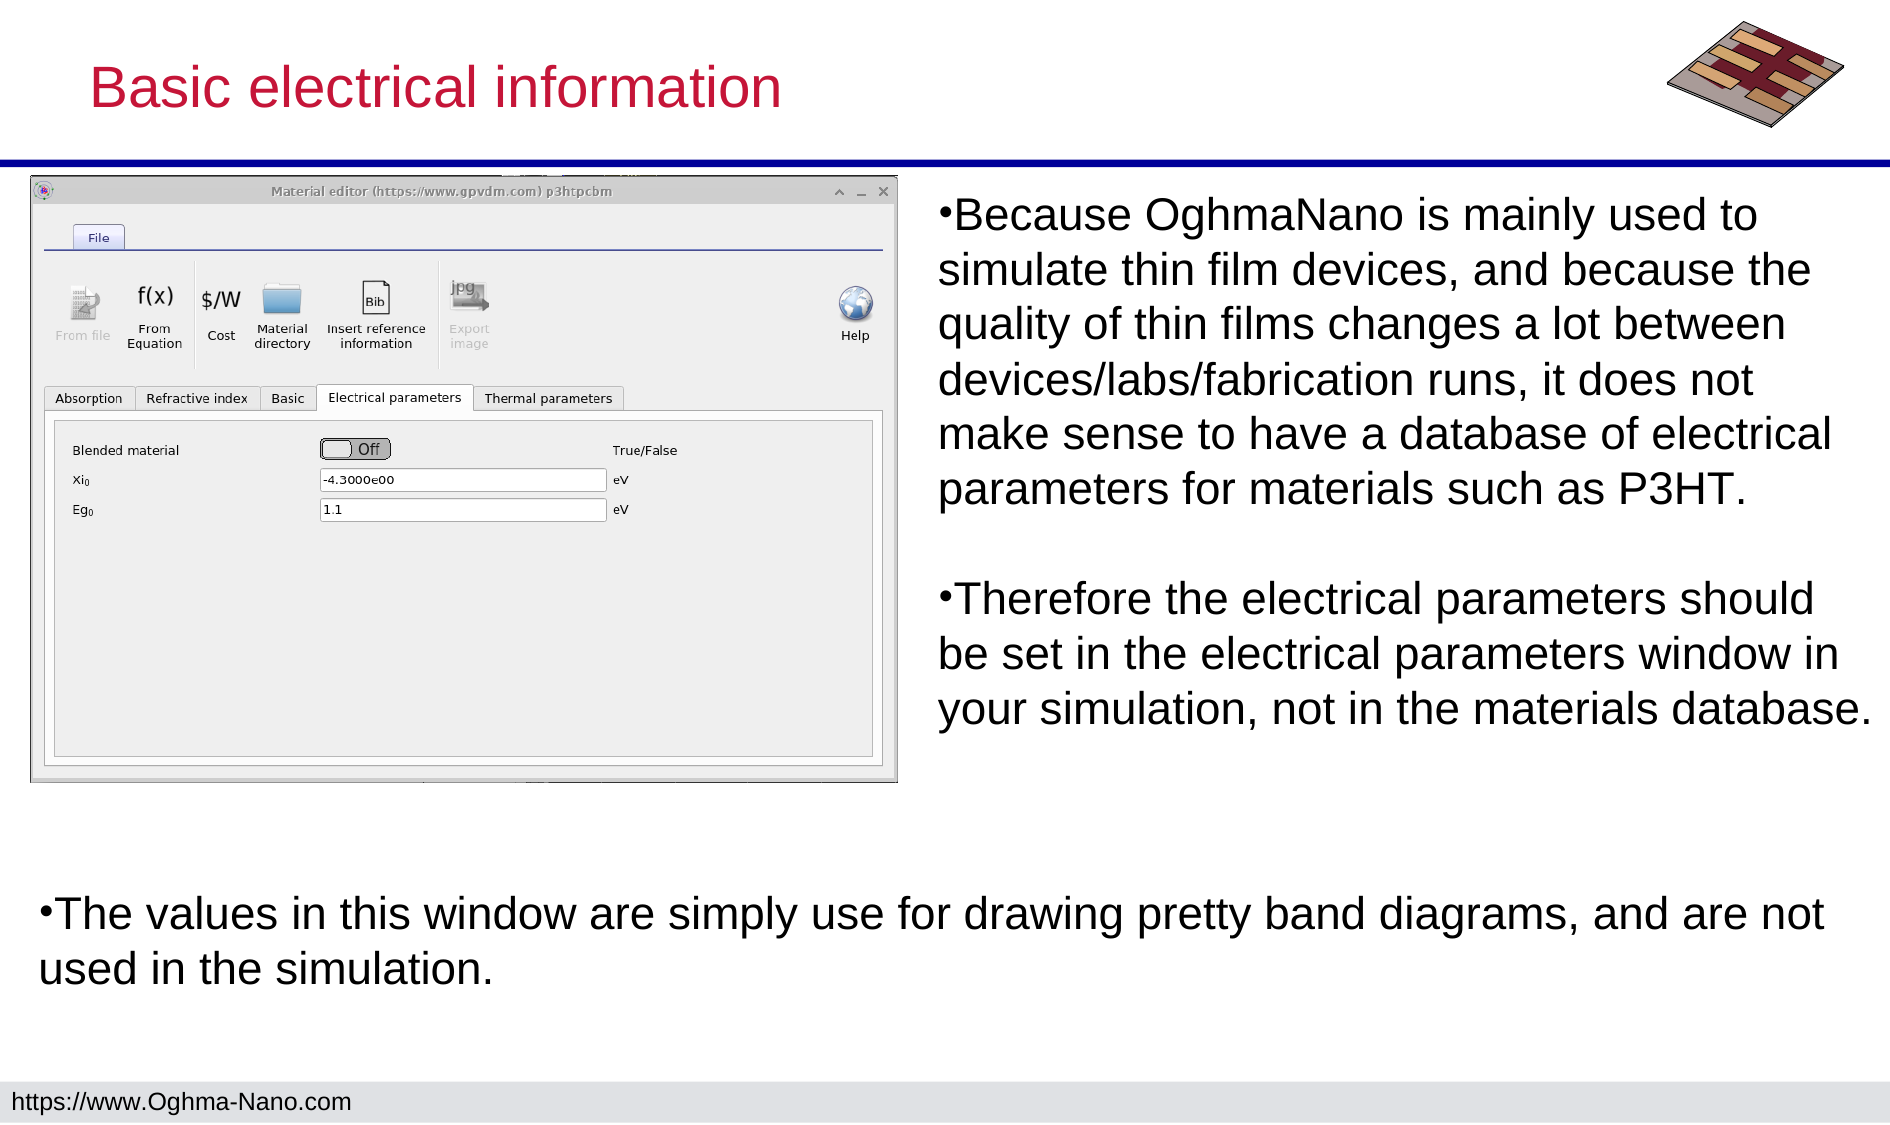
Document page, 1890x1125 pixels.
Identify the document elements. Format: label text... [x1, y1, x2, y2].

title Basic electrical information [74, 34, 1634, 140]
text_box The values in this window are simply use for drawing pretty band diagrams, and are not used in the simulation. [23, 876, 1856, 1004]
picture [30, 175, 898, 783]
text_box Because OghmaNano is mainly used to simulate thin film devices, and because the quality of thin films changes a lot between devices/labs/fabrication runs, it does not make sense to have a database of electrical parameters for materials such as P3HT. Therefore the electrical parameters should be set in the electrical parameters window in your simulation, not in the materials database. [923, 176, 1890, 822]
